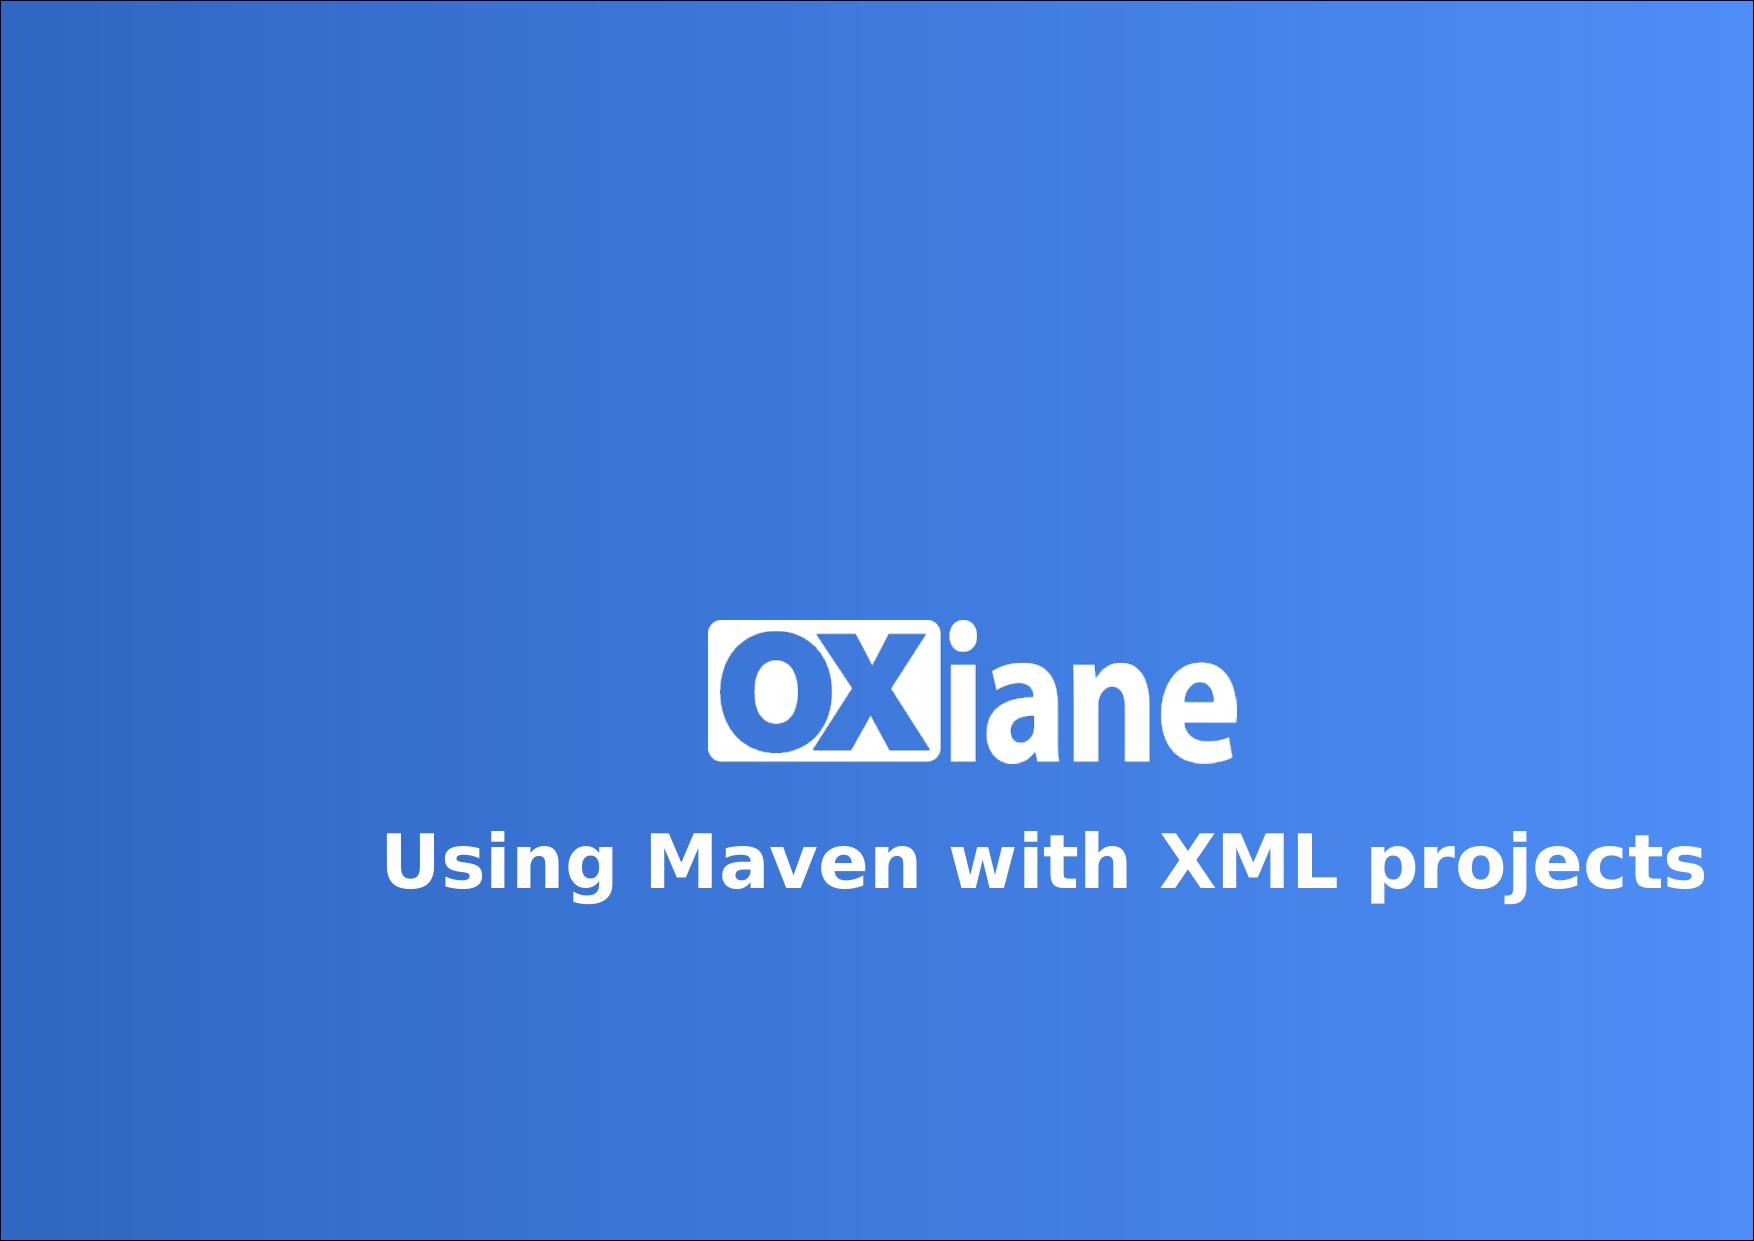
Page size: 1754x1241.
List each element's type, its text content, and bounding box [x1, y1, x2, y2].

picture [708, 620, 1237, 764]
title Using Maven with XML projects [377, 767, 1713, 957]
